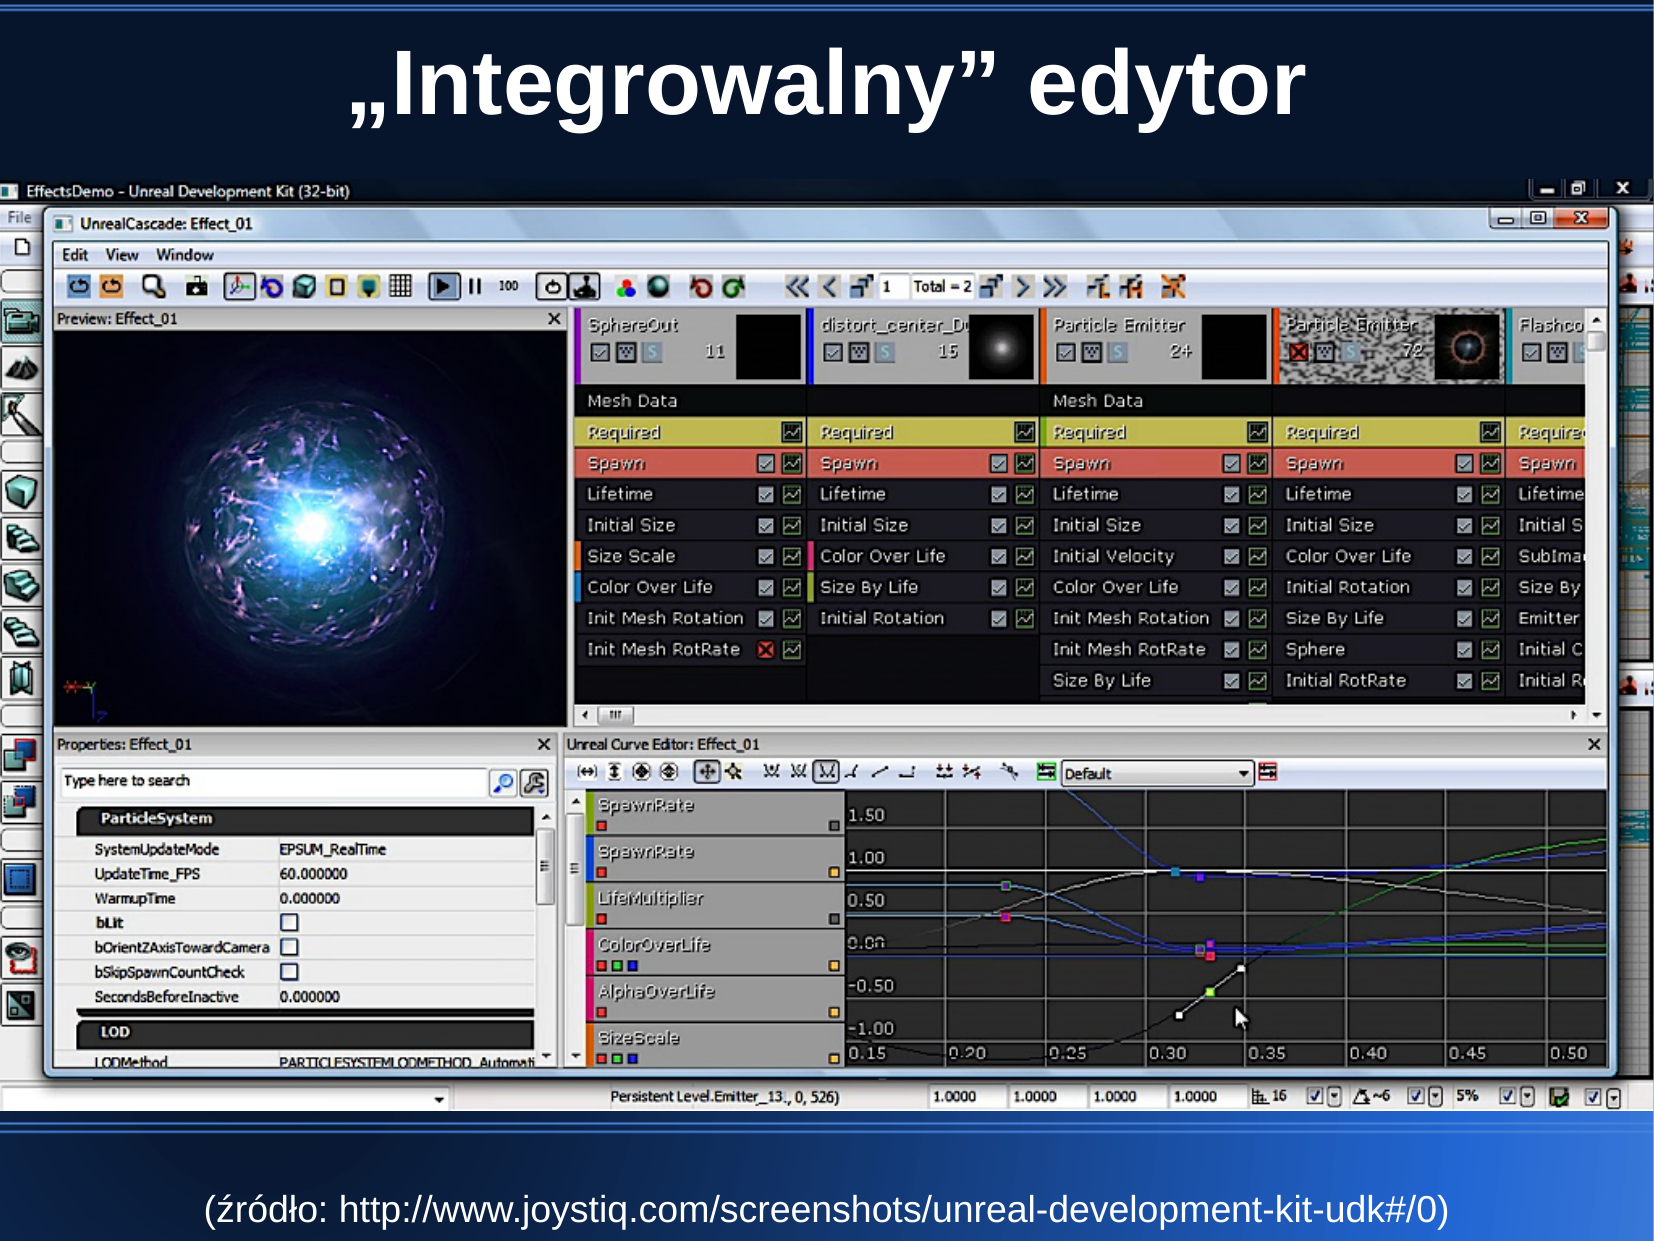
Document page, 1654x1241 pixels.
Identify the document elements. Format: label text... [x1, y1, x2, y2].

text_box (źródło: http://www.joystiq.com/screenshots/unreal-development-kit-udk#/0) [165, 1181, 1489, 1238]
title „Integrowalny” edytor [82, 11, 1571, 154]
picture [0, 0, 1654, 1241]
